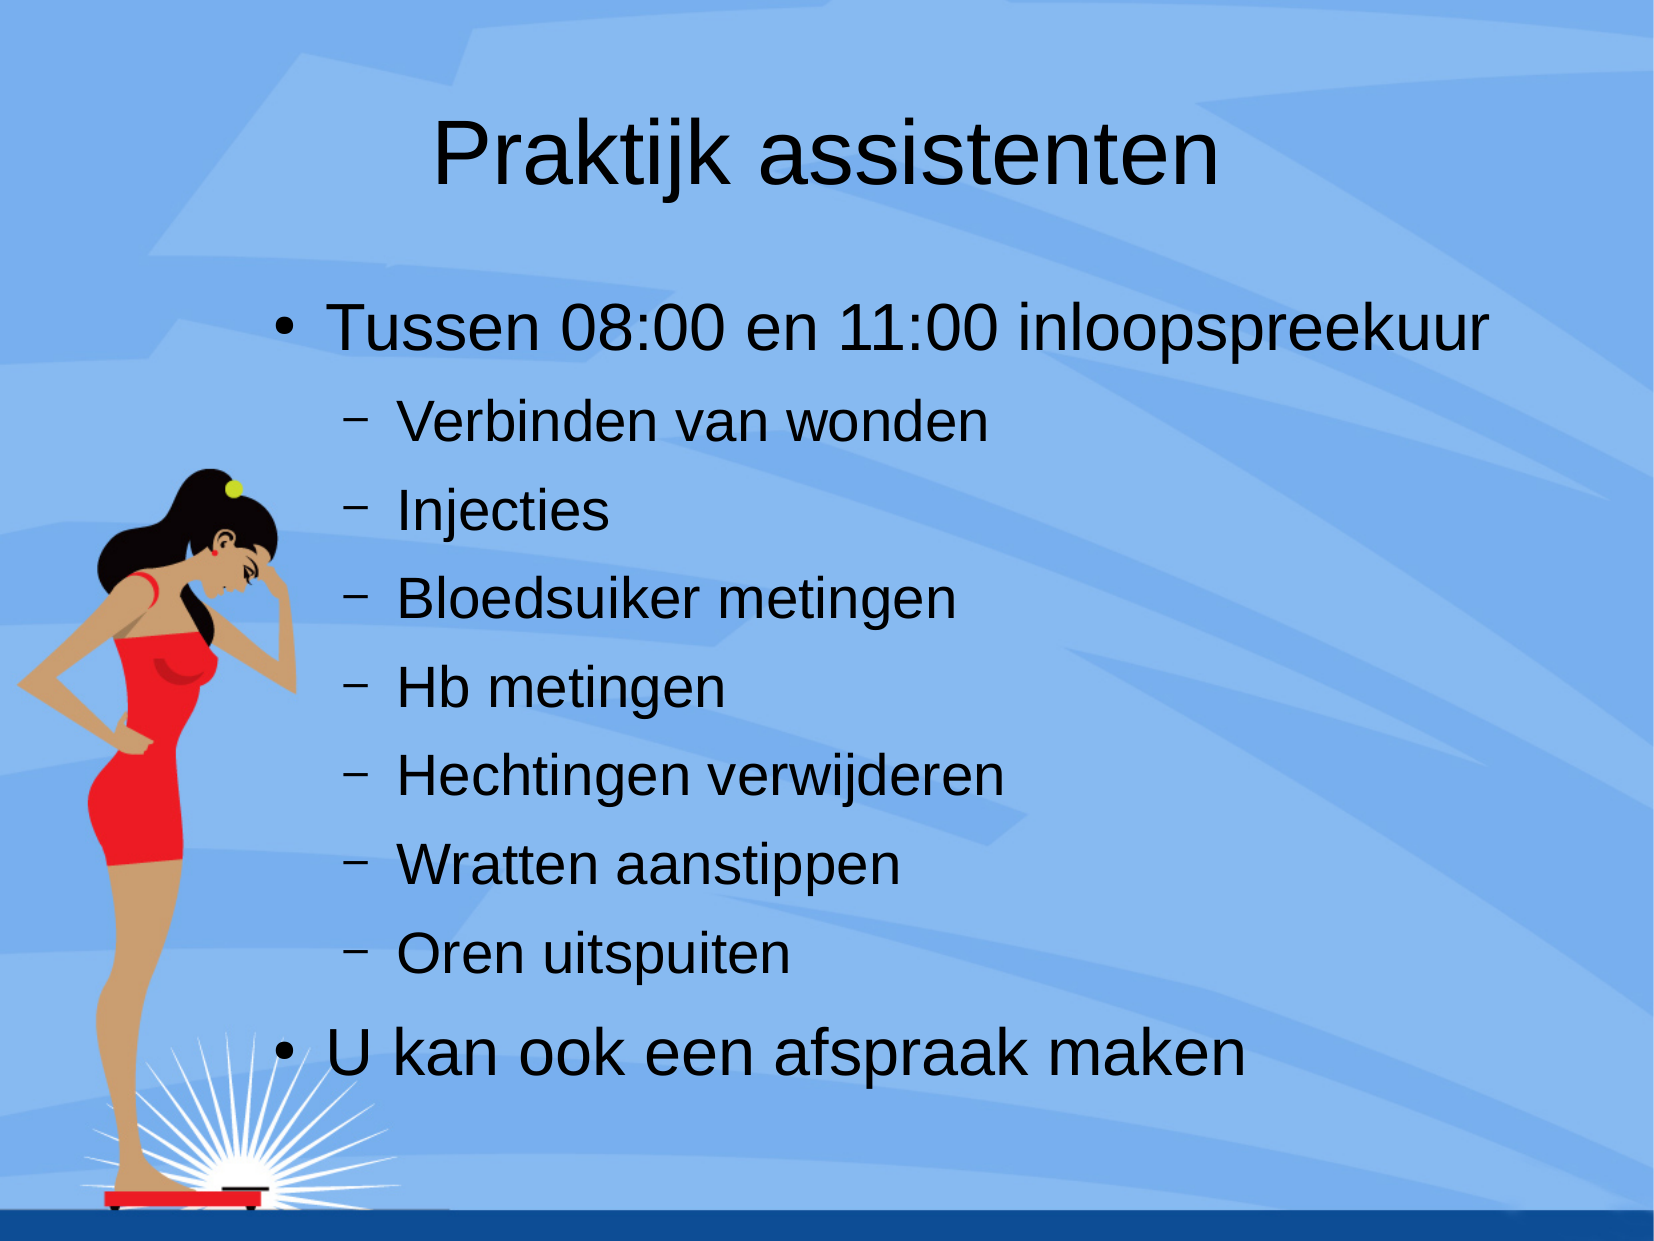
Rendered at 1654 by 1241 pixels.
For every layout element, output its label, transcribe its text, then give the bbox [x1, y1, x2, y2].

title Praktijk assistenten [82, 49, 1571, 257]
picture [0, 0, 1654, 1241]
list Tussen 08:00 en 11:00 inloopspreekuur Verbinden van wonden Injecties Bloedsuiker metingen Hb metingen Hechtingen verwijderen Wratten aanstippen Oren uitspuiten U kan ook een afspraak maken [255, 290, 1571, 1111]
